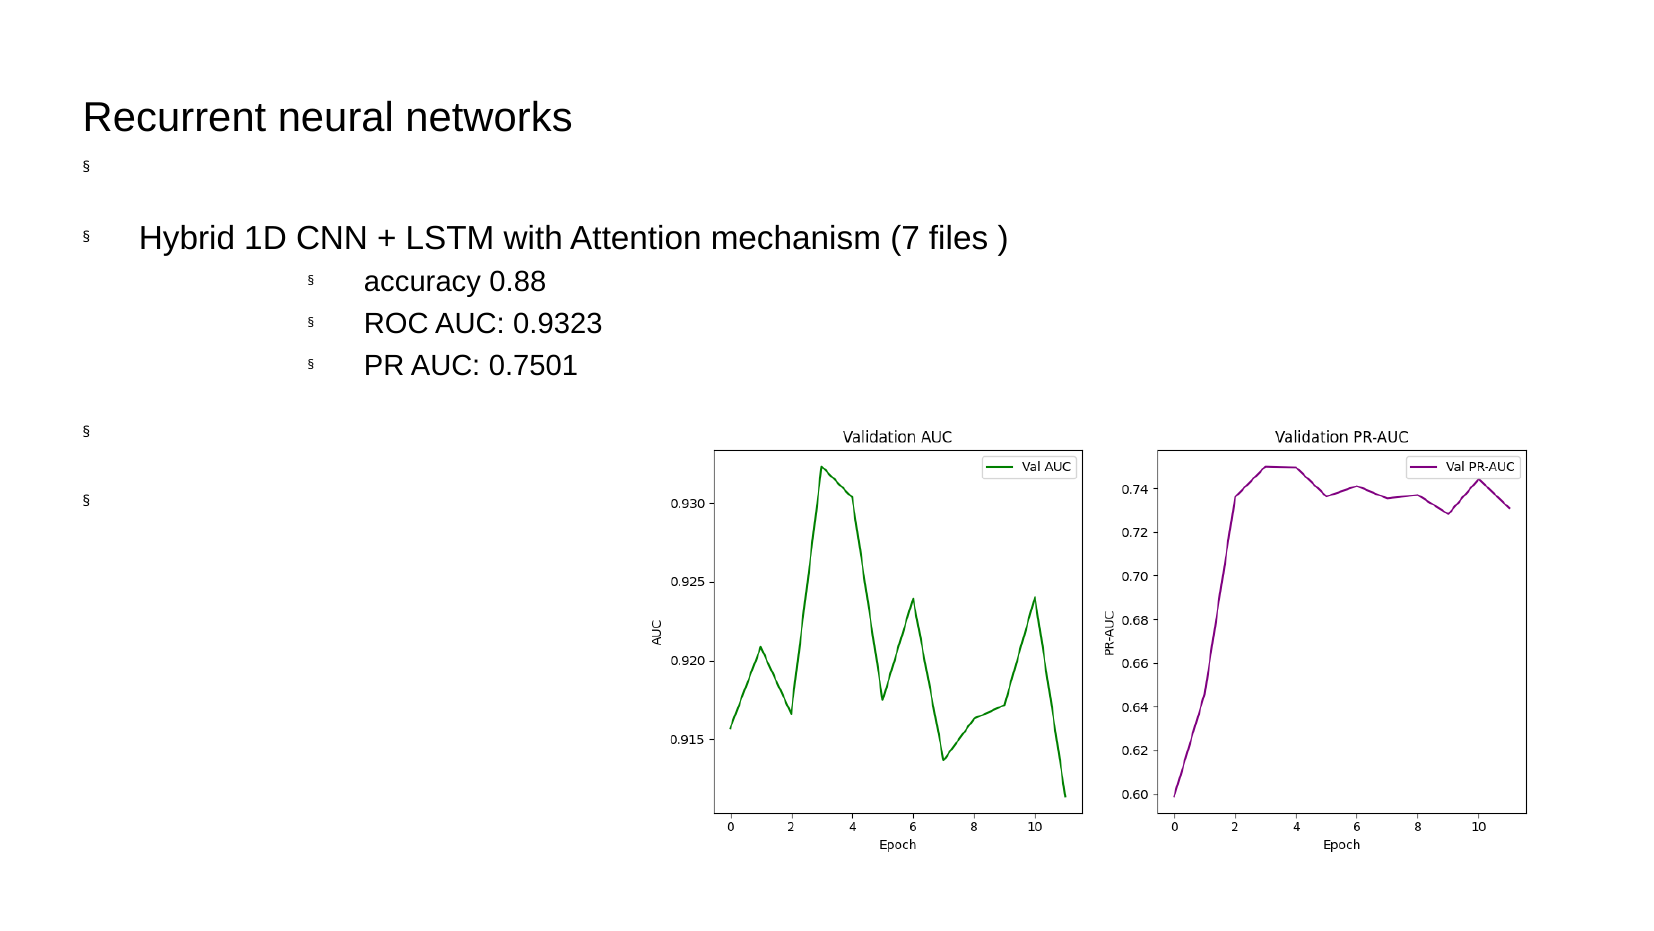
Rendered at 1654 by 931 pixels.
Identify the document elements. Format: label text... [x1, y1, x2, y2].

list Hybrid 1D CNN + LSTM with Attention mechanism (7 files ) accuracy 0.88 ROC AUC: 0.9323 PR AUC: 0.7501 [82, 146, 1571, 687]
title Recurrent neural networks [82, 37, 1571, 146]
picture [646, 416, 1539, 865]
